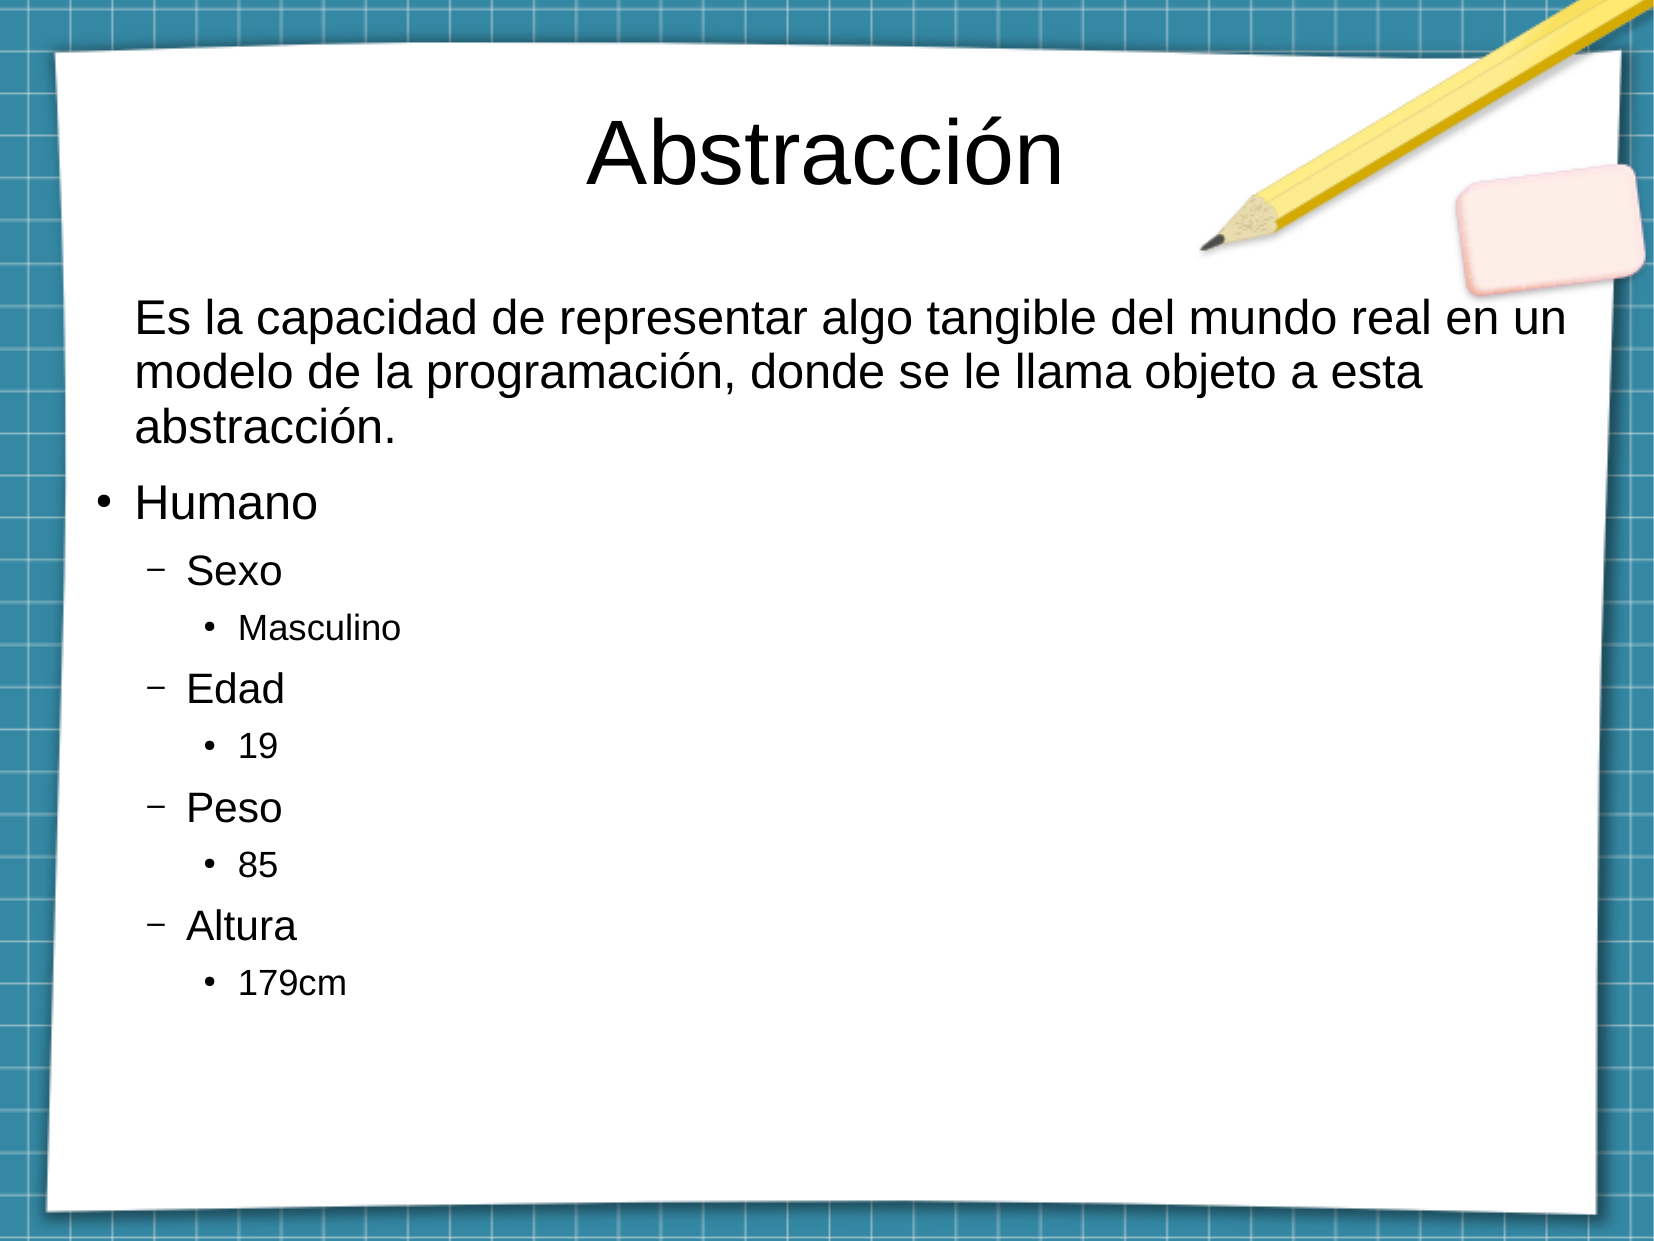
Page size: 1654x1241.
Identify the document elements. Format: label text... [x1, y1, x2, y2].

title Abstracción [82, 49, 1571, 257]
picture [0, 0, 1654, 1241]
list Es la capacidad de representar algo tangible del mundo real en un modelo de la programación, donde se le llama objeto a esta abstracción. Humano Sexo Masculino Edad 19 Peso 85 Altura 179cm [82, 290, 1571, 1010]
